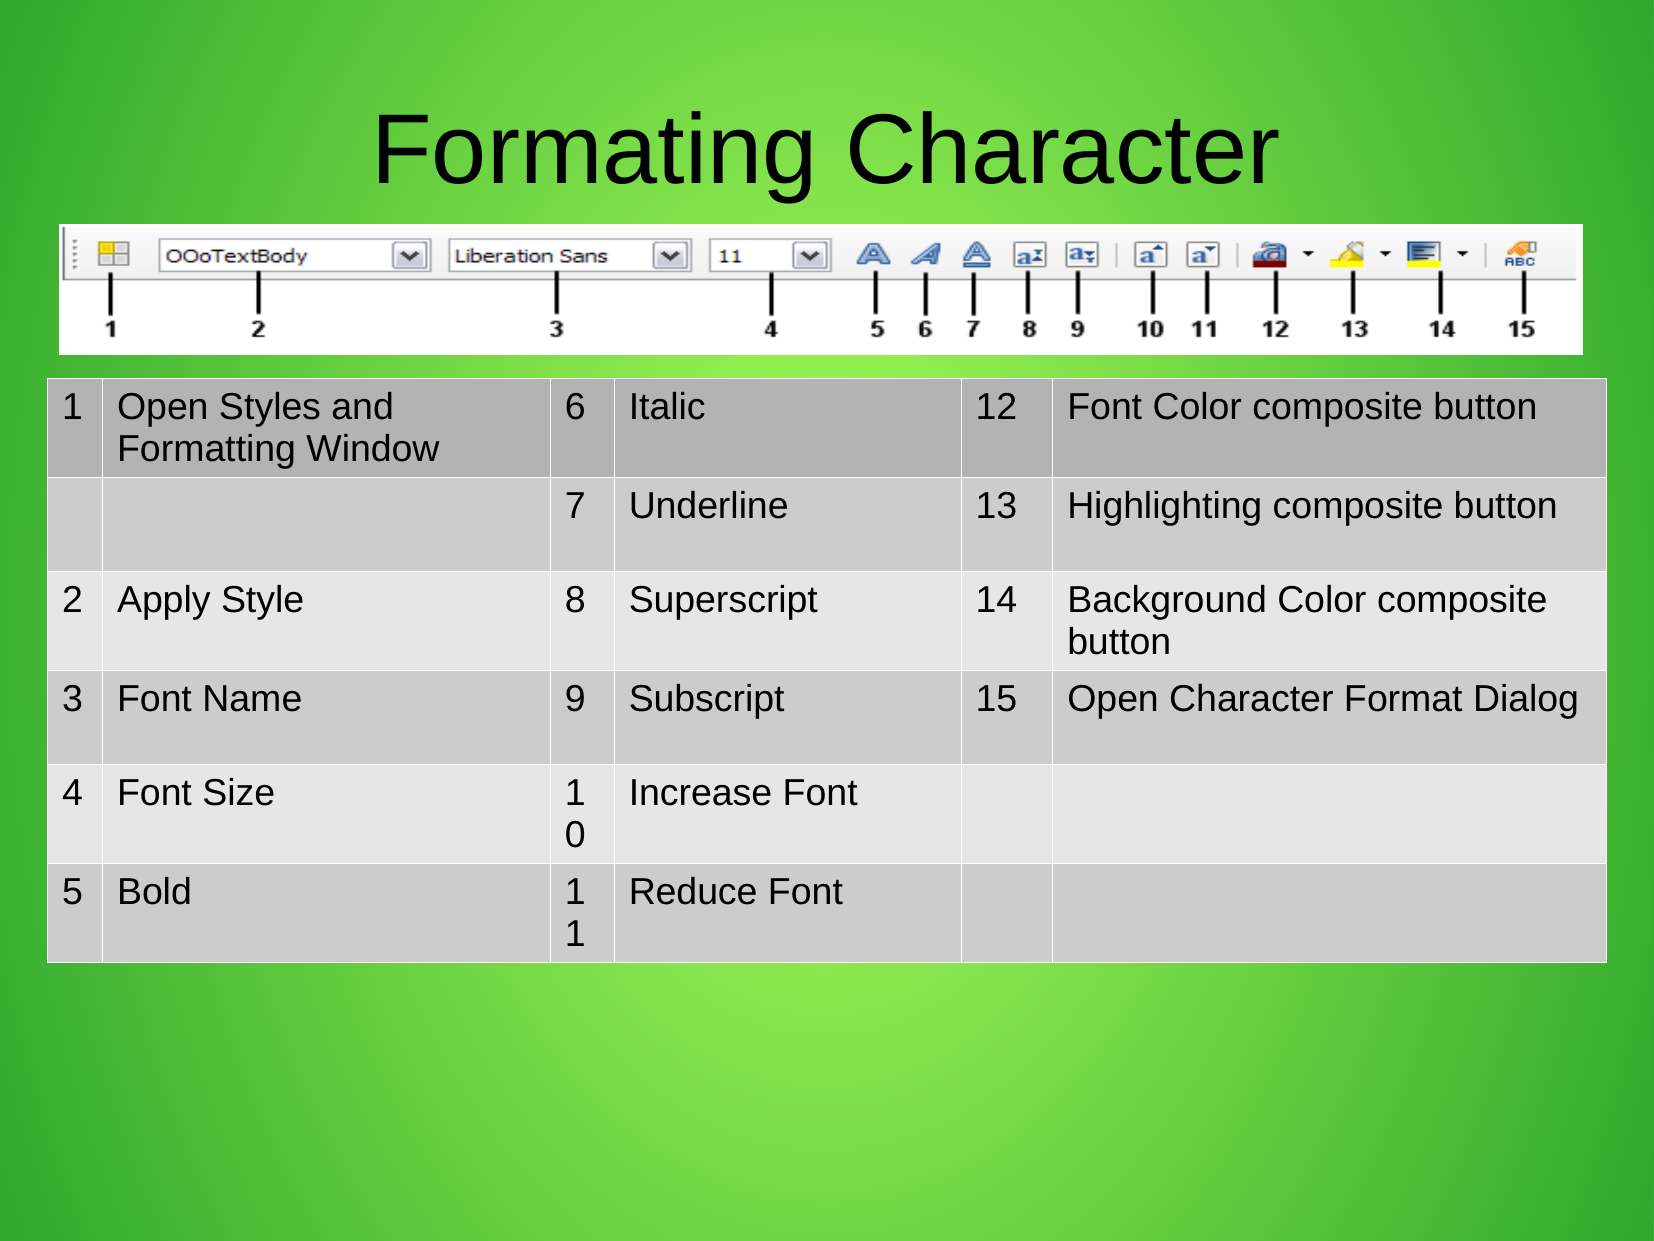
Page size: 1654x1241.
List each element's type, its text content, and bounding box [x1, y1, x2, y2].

title Formating Character [82, 47, 1571, 224]
table_cell Reduce Font [615, 864, 961, 962]
table_cell 14 [962, 572, 1052, 670]
table_cell Highlighting composite button [1053, 478, 1606, 571]
table_cell [962, 765, 1052, 863]
table_cell [1053, 765, 1606, 863]
table_cell Background Color composite button [1053, 572, 1606, 670]
table_cell Open Character Format Dialog [1053, 671, 1606, 764]
table_cell Font Name [103, 671, 550, 764]
table_cell 9 [551, 671, 614, 764]
table_cell 8 [551, 572, 614, 670]
table_cell [103, 478, 550, 571]
table_cell Subscript [615, 671, 961, 764]
table_header 12 [962, 379, 1052, 477]
table_cell [962, 864, 1052, 962]
table_cell 3 [48, 671, 102, 764]
table_cell [1053, 864, 1606, 962]
table_cell Increase Font [615, 765, 961, 863]
table_header 6 [551, 379, 614, 477]
table_cell 10 [551, 765, 614, 863]
table_header 1 [48, 379, 102, 477]
table_cell 2 [48, 572, 102, 670]
table_cell Apply Style [103, 572, 550, 670]
table_cell Underline [615, 478, 961, 571]
table_cell 15 [962, 671, 1052, 764]
table_cell 11 [551, 864, 614, 962]
table_cell [48, 478, 102, 571]
table_cell Superscript [615, 572, 961, 670]
table_cell Font Size [103, 765, 550, 863]
table_cell 5 [48, 864, 102, 962]
picture [59, 224, 1583, 355]
table_cell Bold [103, 864, 550, 962]
table_cell 4 [48, 765, 102, 863]
table_header Open Styles and Formatting Window [103, 379, 550, 477]
table_header Italic [615, 379, 961, 477]
table_cell 7 [551, 478, 614, 571]
table_cell 13 [962, 478, 1052, 571]
table_header Font Color composite button [1053, 379, 1606, 477]
